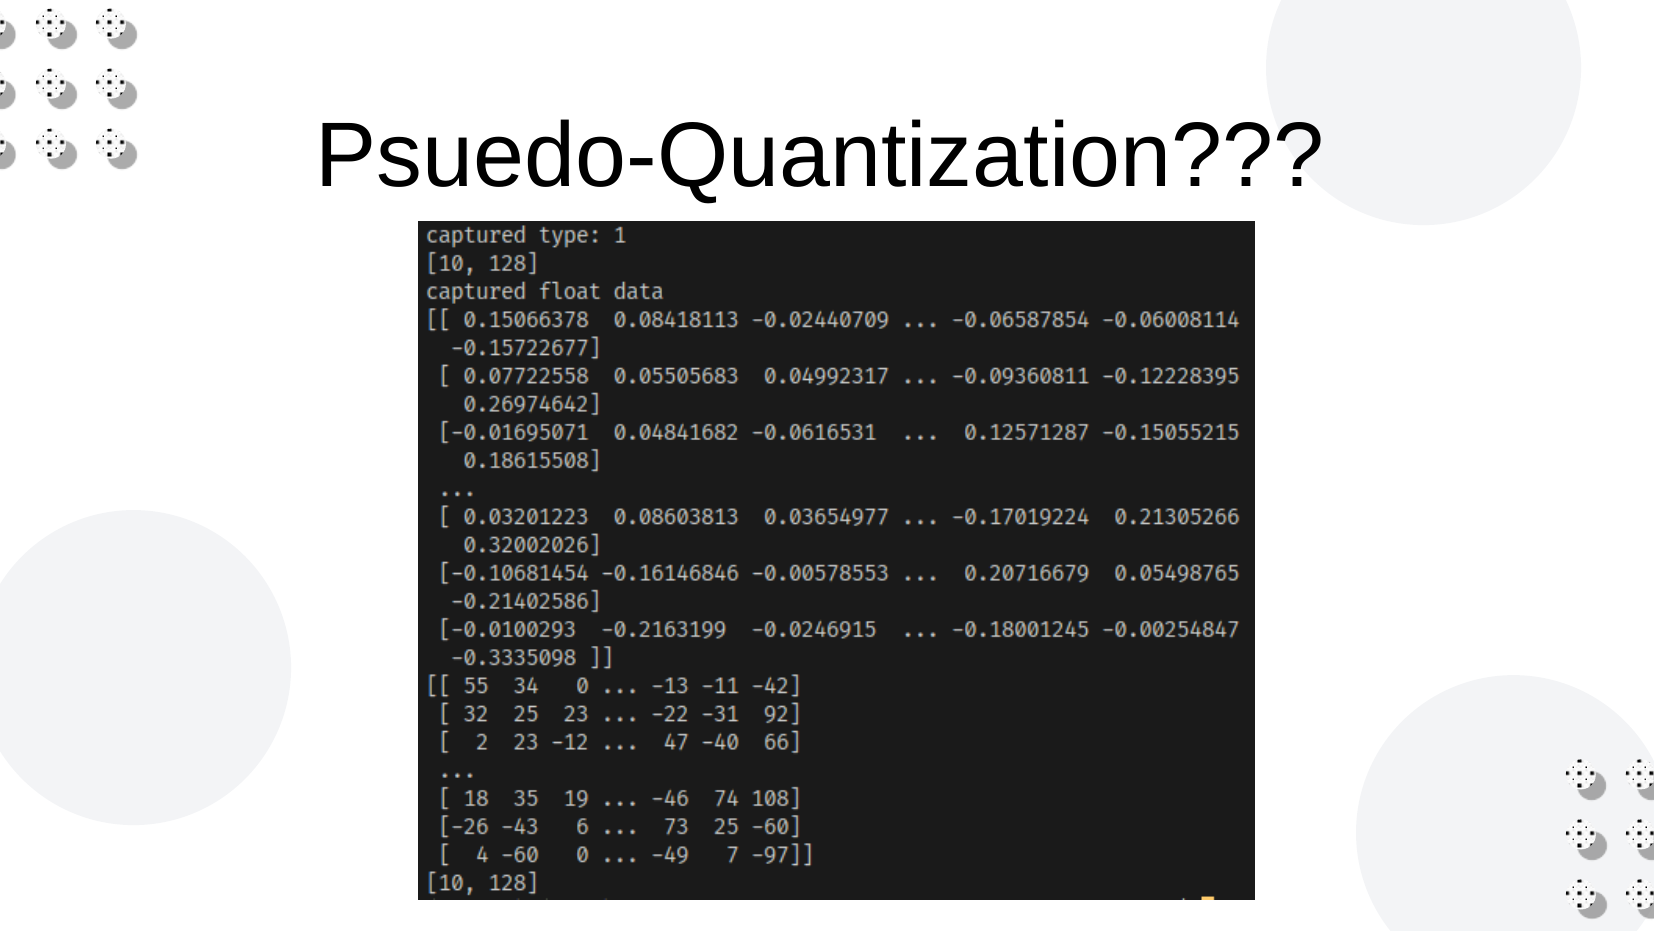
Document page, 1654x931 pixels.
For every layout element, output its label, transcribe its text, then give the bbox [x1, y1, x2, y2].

picture [97, 68, 124, 76]
picture [35, 68, 66, 99]
picture [35, 128, 67, 159]
picture [0, 131, 7, 156]
picture [1625, 819, 1654, 850]
picture [1625, 759, 1654, 790]
picture [1625, 879, 1654, 910]
picture [35, 8, 66, 39]
picture [0, 71, 6, 96]
picture [1565, 819, 1596, 850]
picture [418, 221, 1255, 901]
title Psuedo-Quantization??? [76, 76, 1565, 233]
picture [1565, 759, 1596, 790]
picture [0, 11, 6, 36]
picture [95, 8, 126, 39]
picture [1565, 879, 1596, 910]
